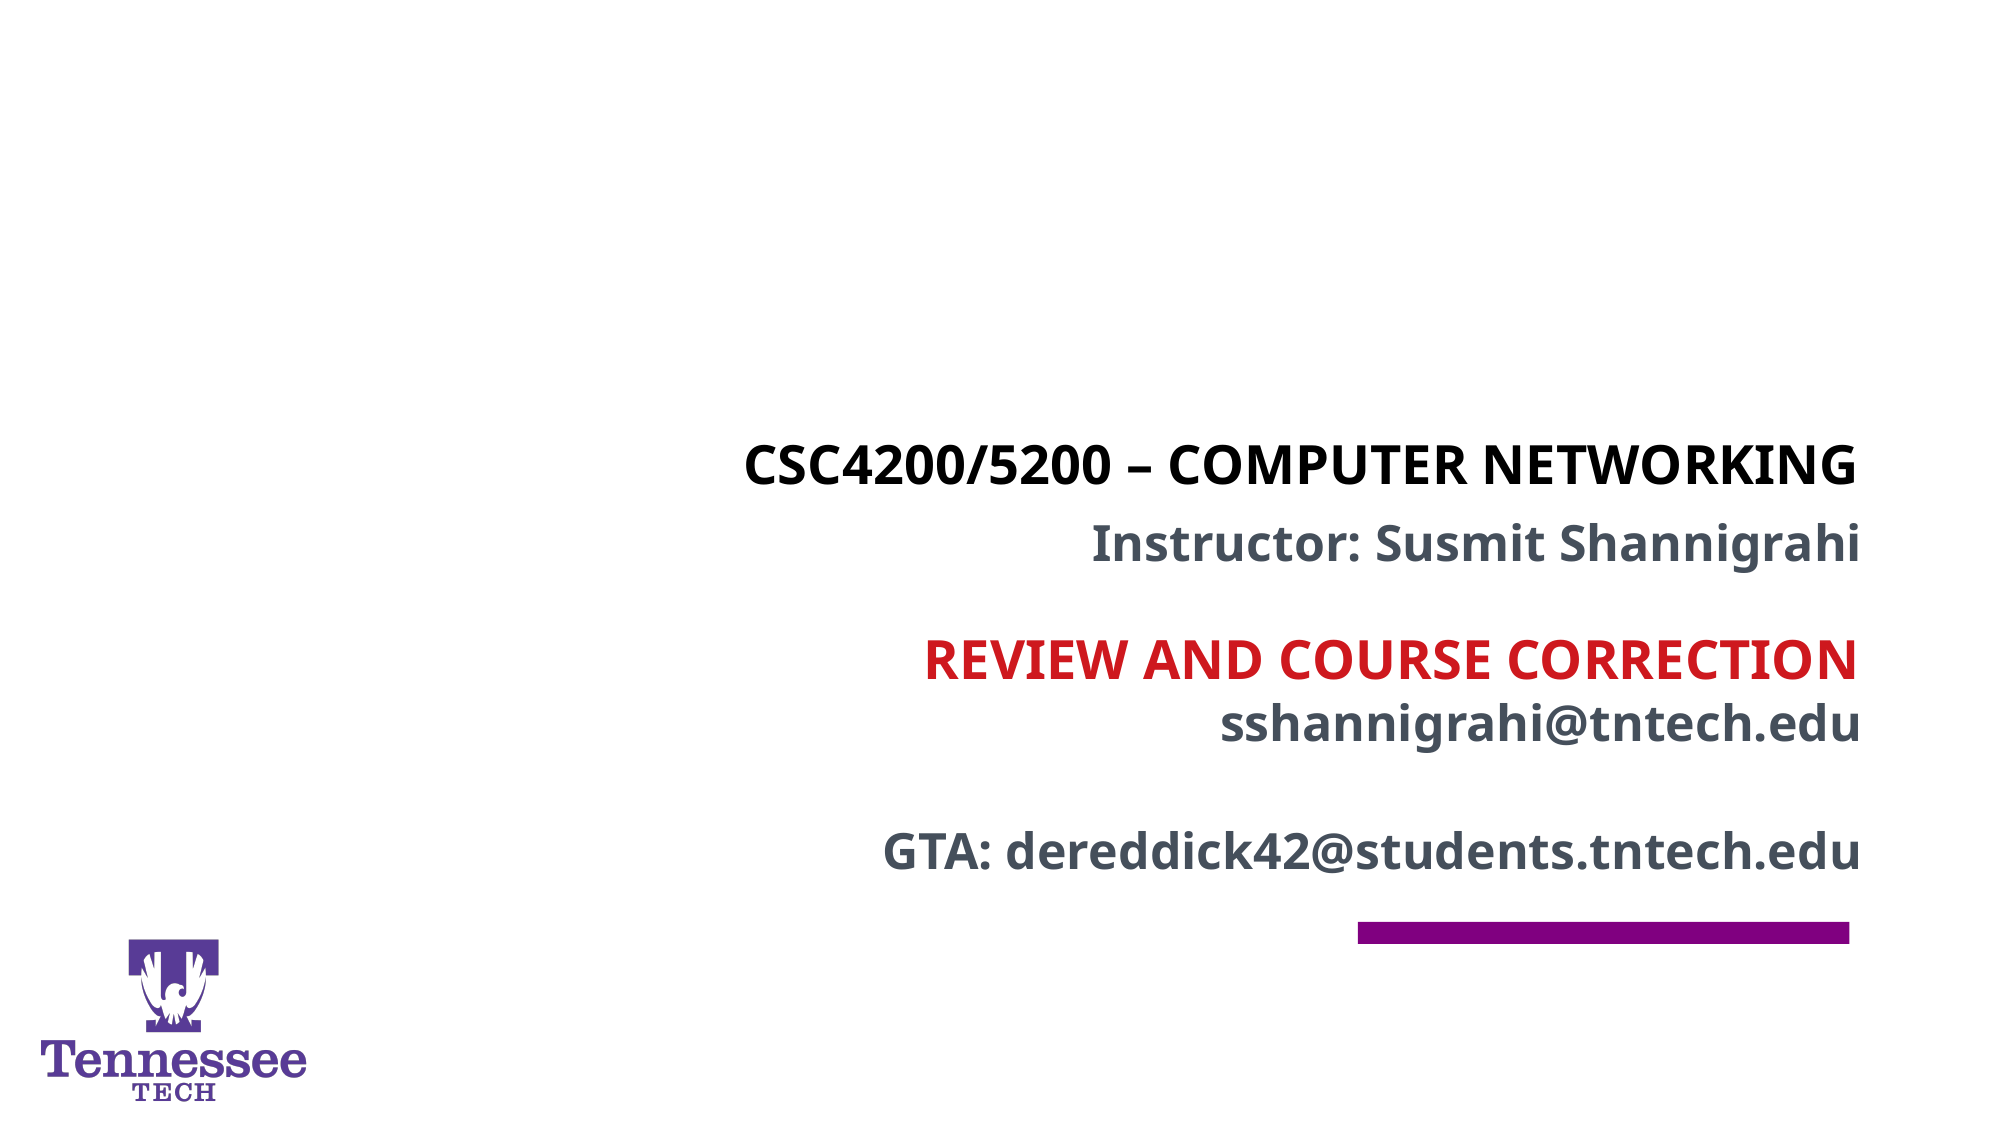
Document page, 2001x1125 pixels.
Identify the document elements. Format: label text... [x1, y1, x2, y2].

text_box Instructor: Susmit Shannigrahi sshannigrahi@tntech.edu GTA: dereddick42@students.tntech.edu [462, 886, 1877, 1075]
picture [16, 914, 331, 1122]
text_box CSC4200/5200 – Computer Networking Review and Course Correction [30, 404, 1875, 706]
